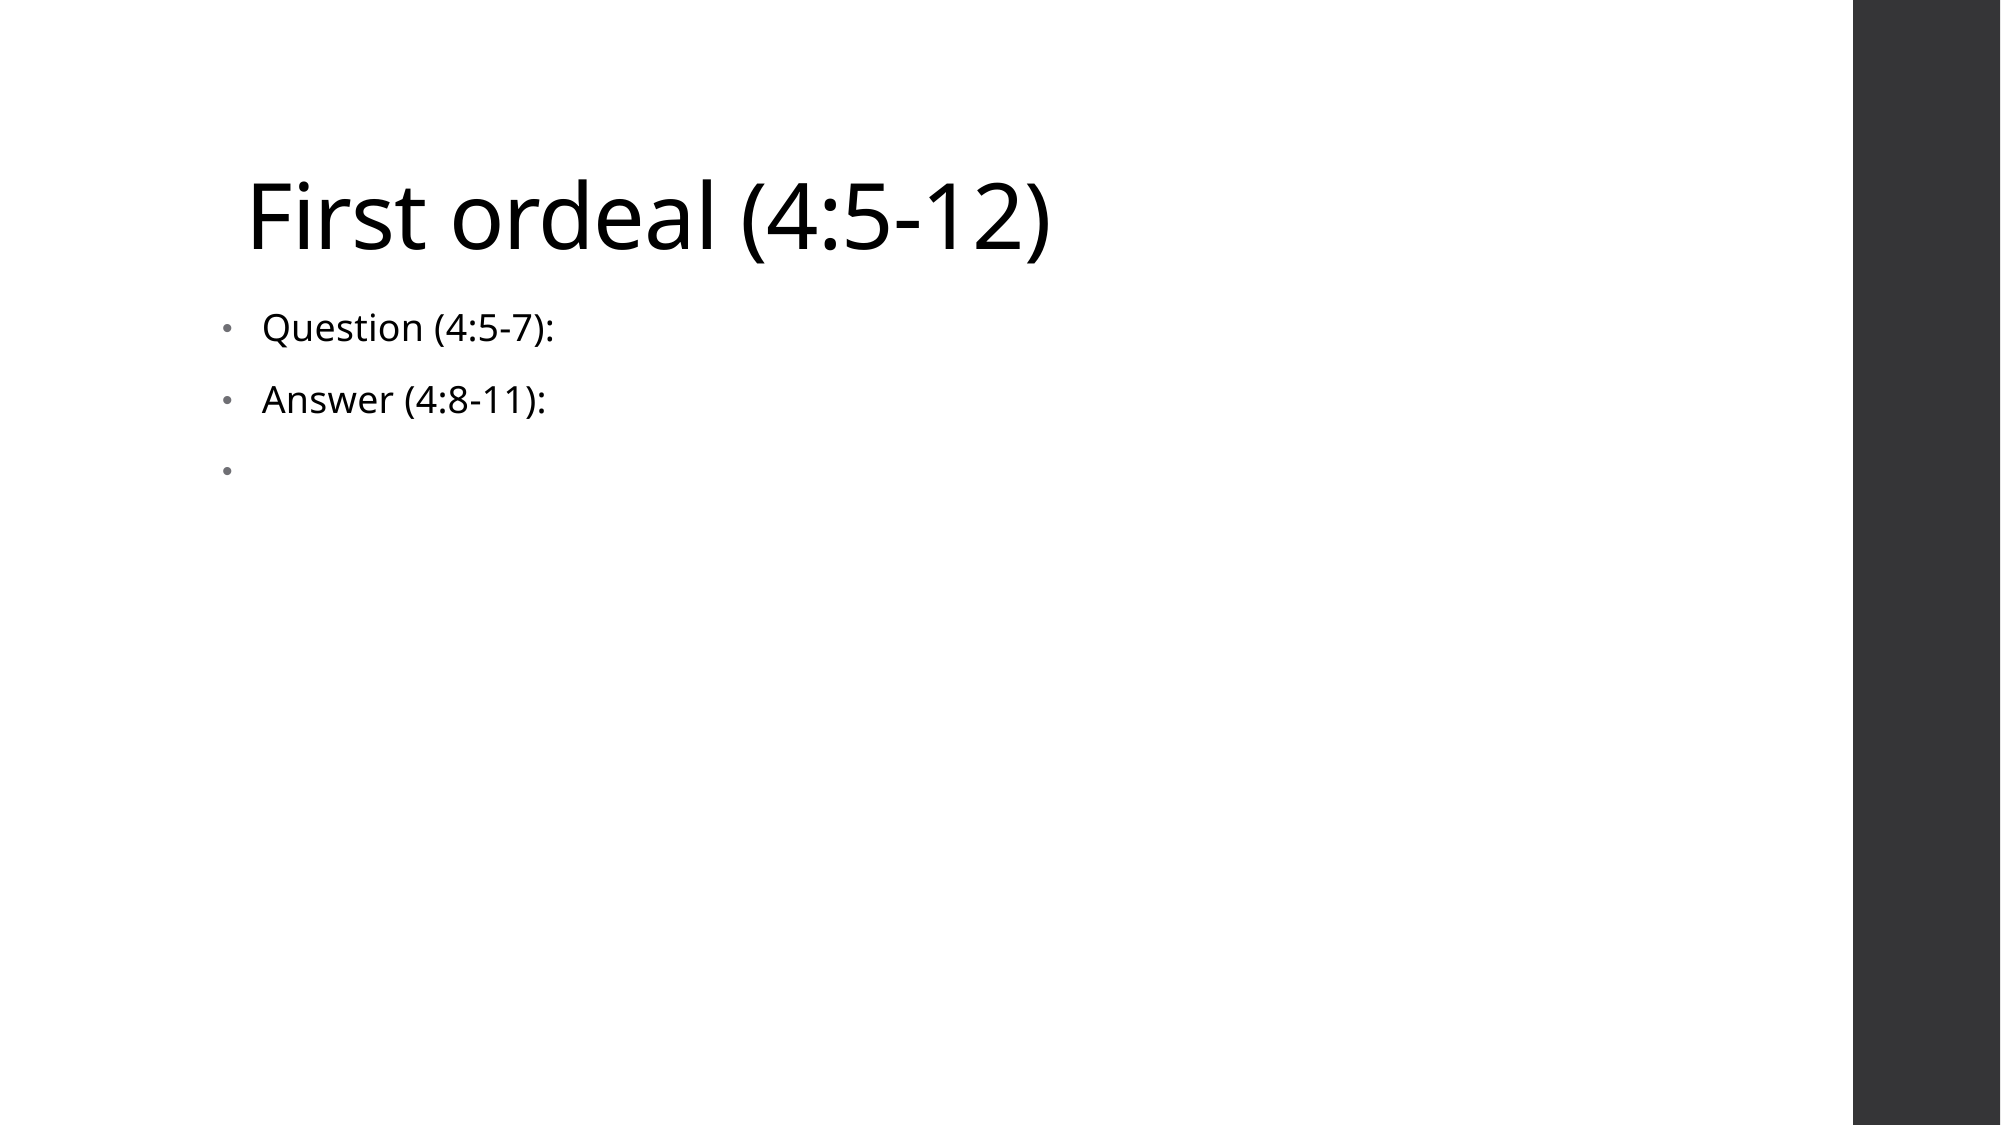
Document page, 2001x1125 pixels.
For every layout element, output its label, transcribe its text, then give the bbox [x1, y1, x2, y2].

title First ordeal (4:5-12) [206, 60, 1797, 278]
list Question (4:5-7): Answer (4:8-11): [206, 299, 1617, 1014]
